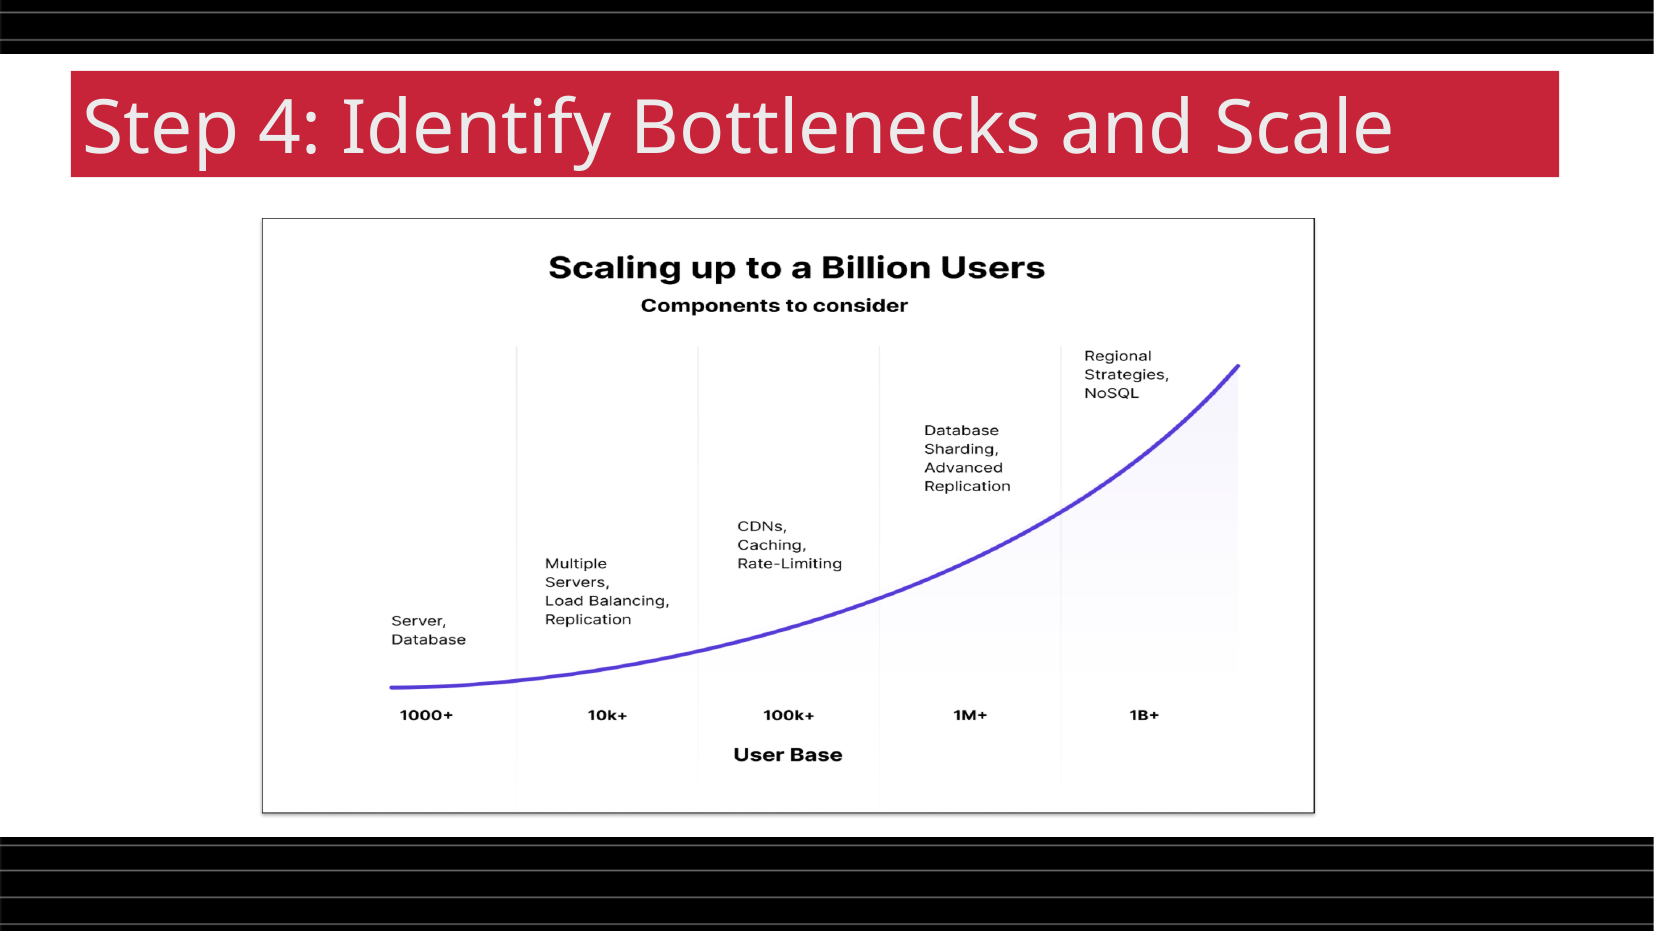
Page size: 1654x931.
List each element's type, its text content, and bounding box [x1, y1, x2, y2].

title Step 4: Identify Bottlenecks and Scale [70, 70, 1560, 178]
picture [236, 200, 1347, 834]
picture [0, 837, 1654, 931]
picture [0, 0, 1654, 54]
